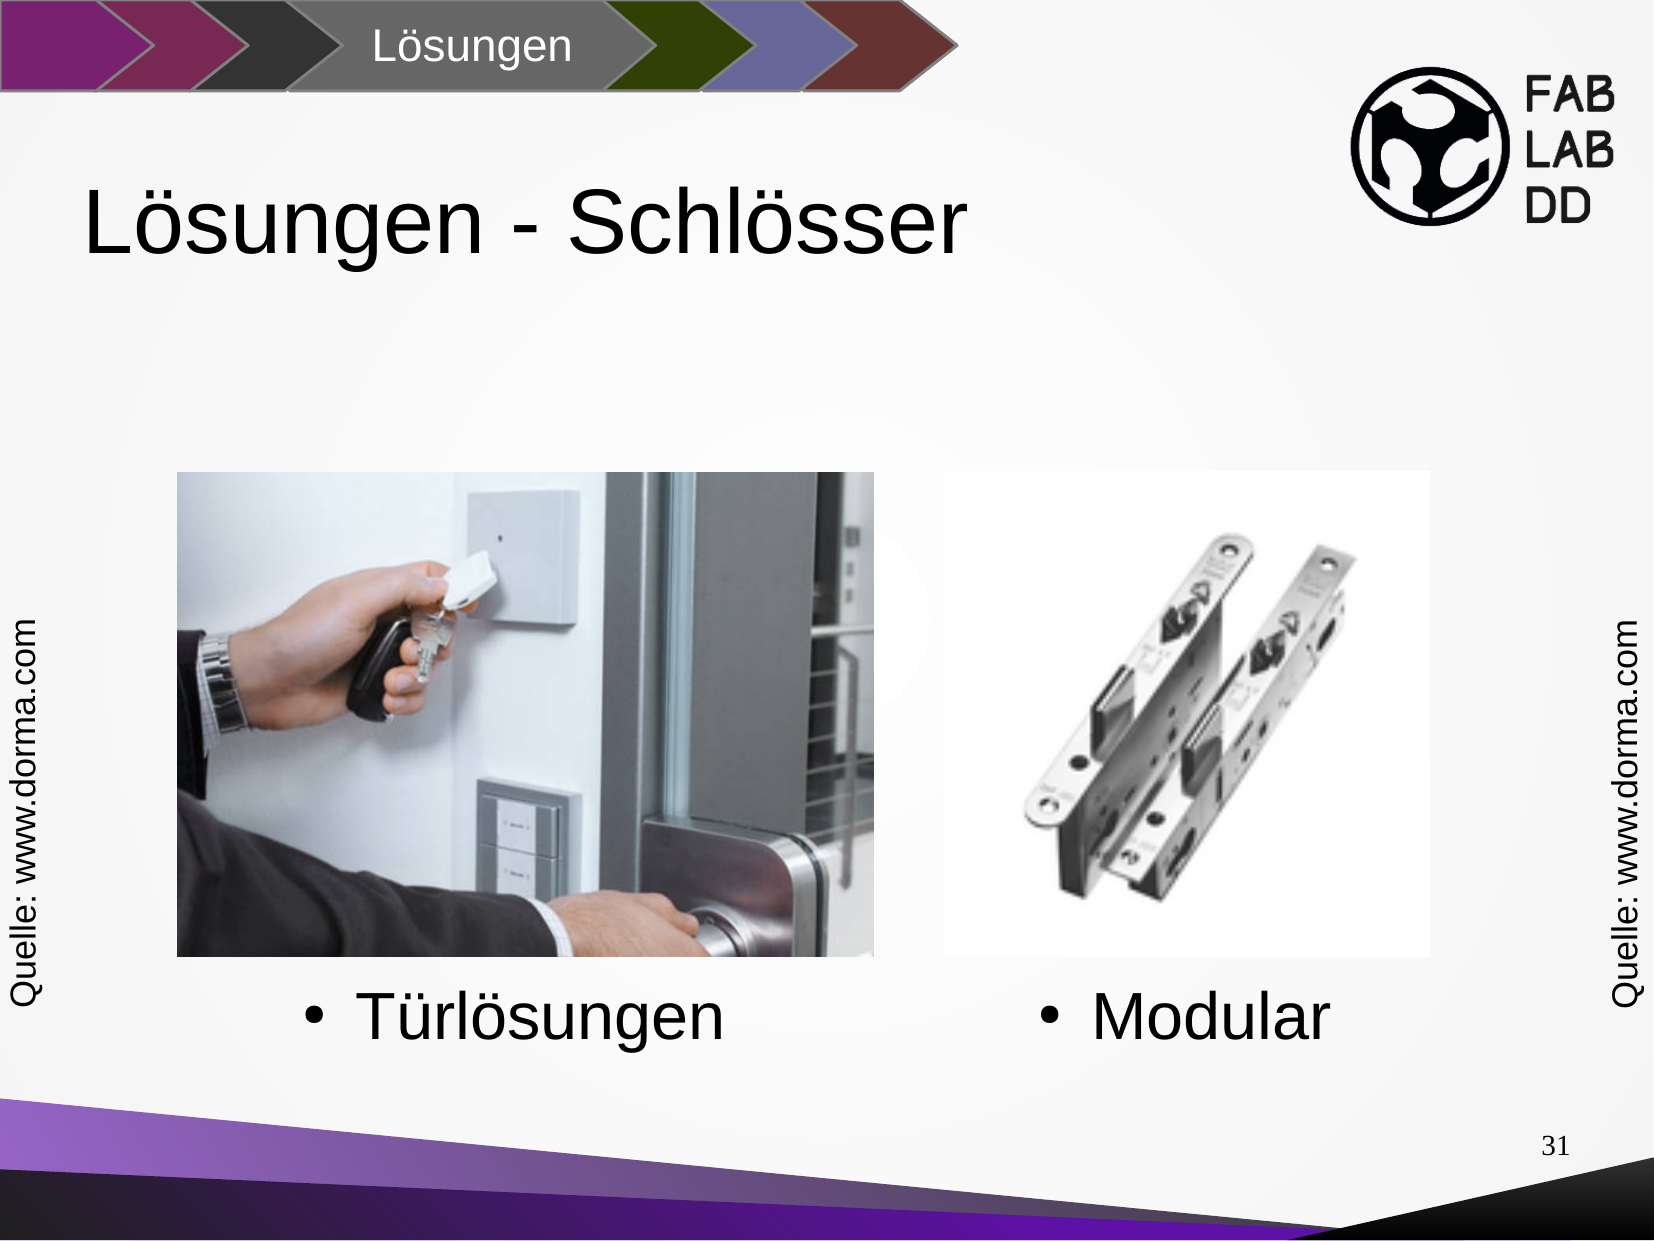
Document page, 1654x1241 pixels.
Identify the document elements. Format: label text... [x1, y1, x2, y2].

text_box [0, 0, 343, 91]
text_box [604, 0, 958, 91]
text_box Türlösungen [268, 970, 745, 1063]
picture [1324, 36, 1642, 257]
text_box Quelle: www.dorma.com [1594, 578, 1654, 1065]
picture [177, 472, 874, 957]
title Lösungen - Schlösser [82, 118, 1300, 326]
text_box Quelle: www.dorma.com [0, 577, 87, 1063]
picture [944, 471, 1430, 957]
text_box Modular [1003, 970, 1349, 1063]
text_box Lösungen [289, 0, 656, 91]
